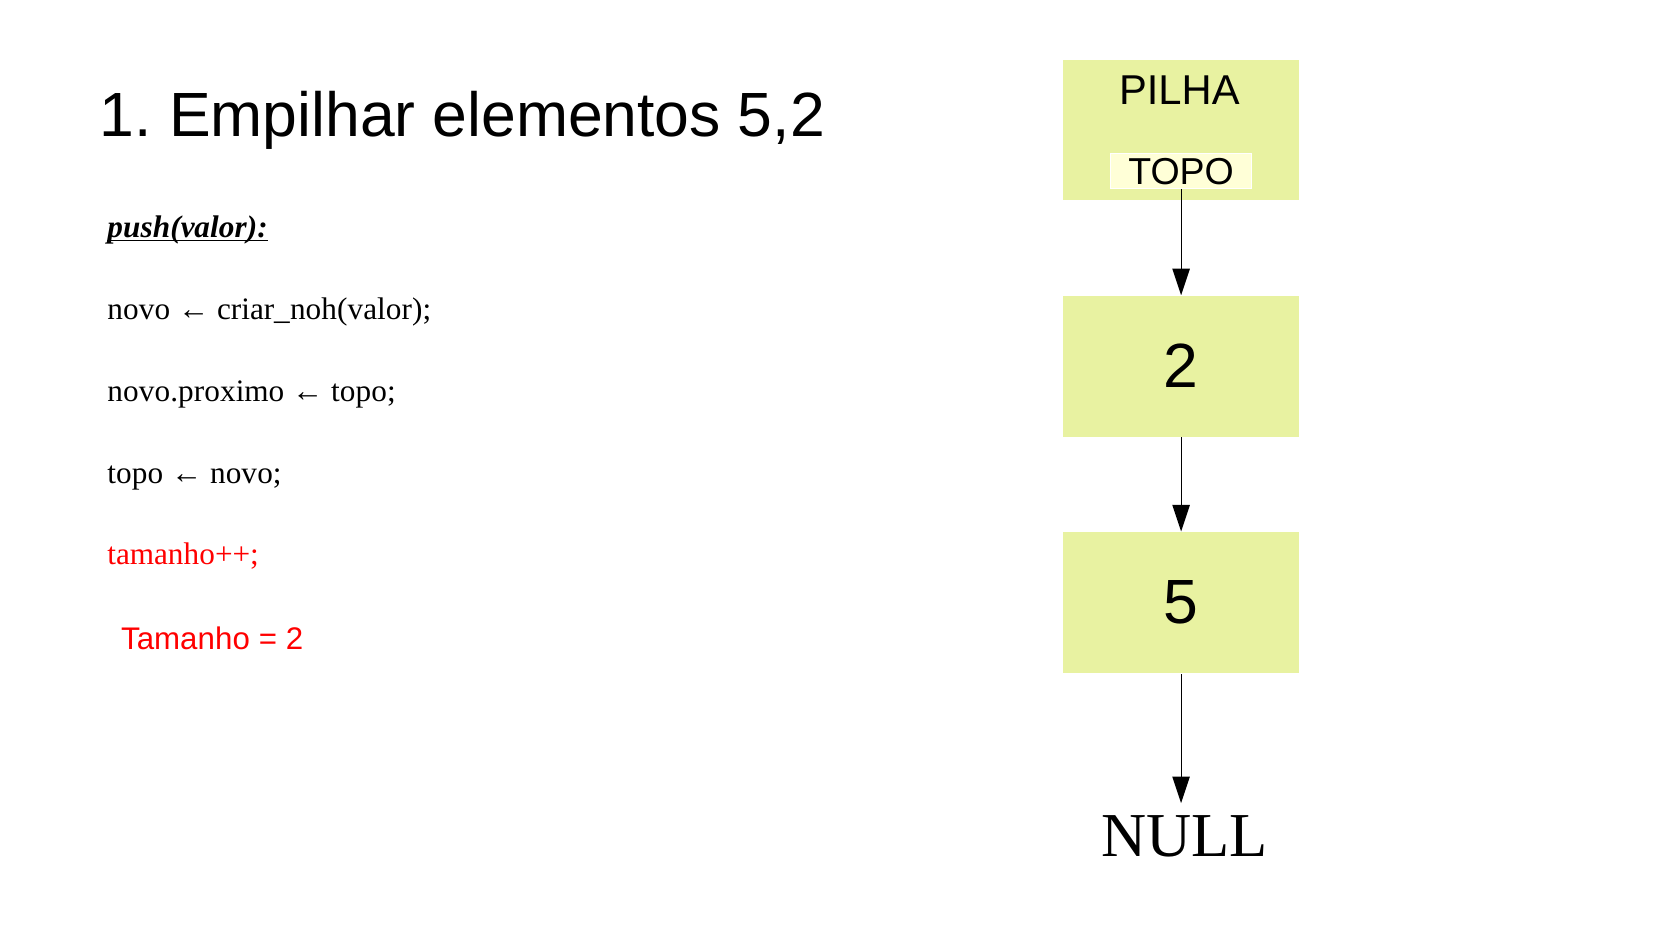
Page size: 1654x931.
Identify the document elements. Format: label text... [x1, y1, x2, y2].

text_box Tamanho = 2 [106, 614, 321, 664]
text_box PILHA [1104, 59, 1258, 121]
title 1. Empilhar elementos 5,2 [82, 37, 1571, 193]
text_box 2 [1062, 295, 1300, 438]
text_box [1062, 59, 1300, 201]
text_box push(valor): novo ← criar_noh(valor); novo.proximo ← topo; topo ← novo; tamanho++; [92, 199, 544, 579]
text_box 5 [1062, 531, 1300, 674]
text_box NULL [1086, 793, 1288, 875]
text_box TOPO [1110, 153, 1252, 189]
